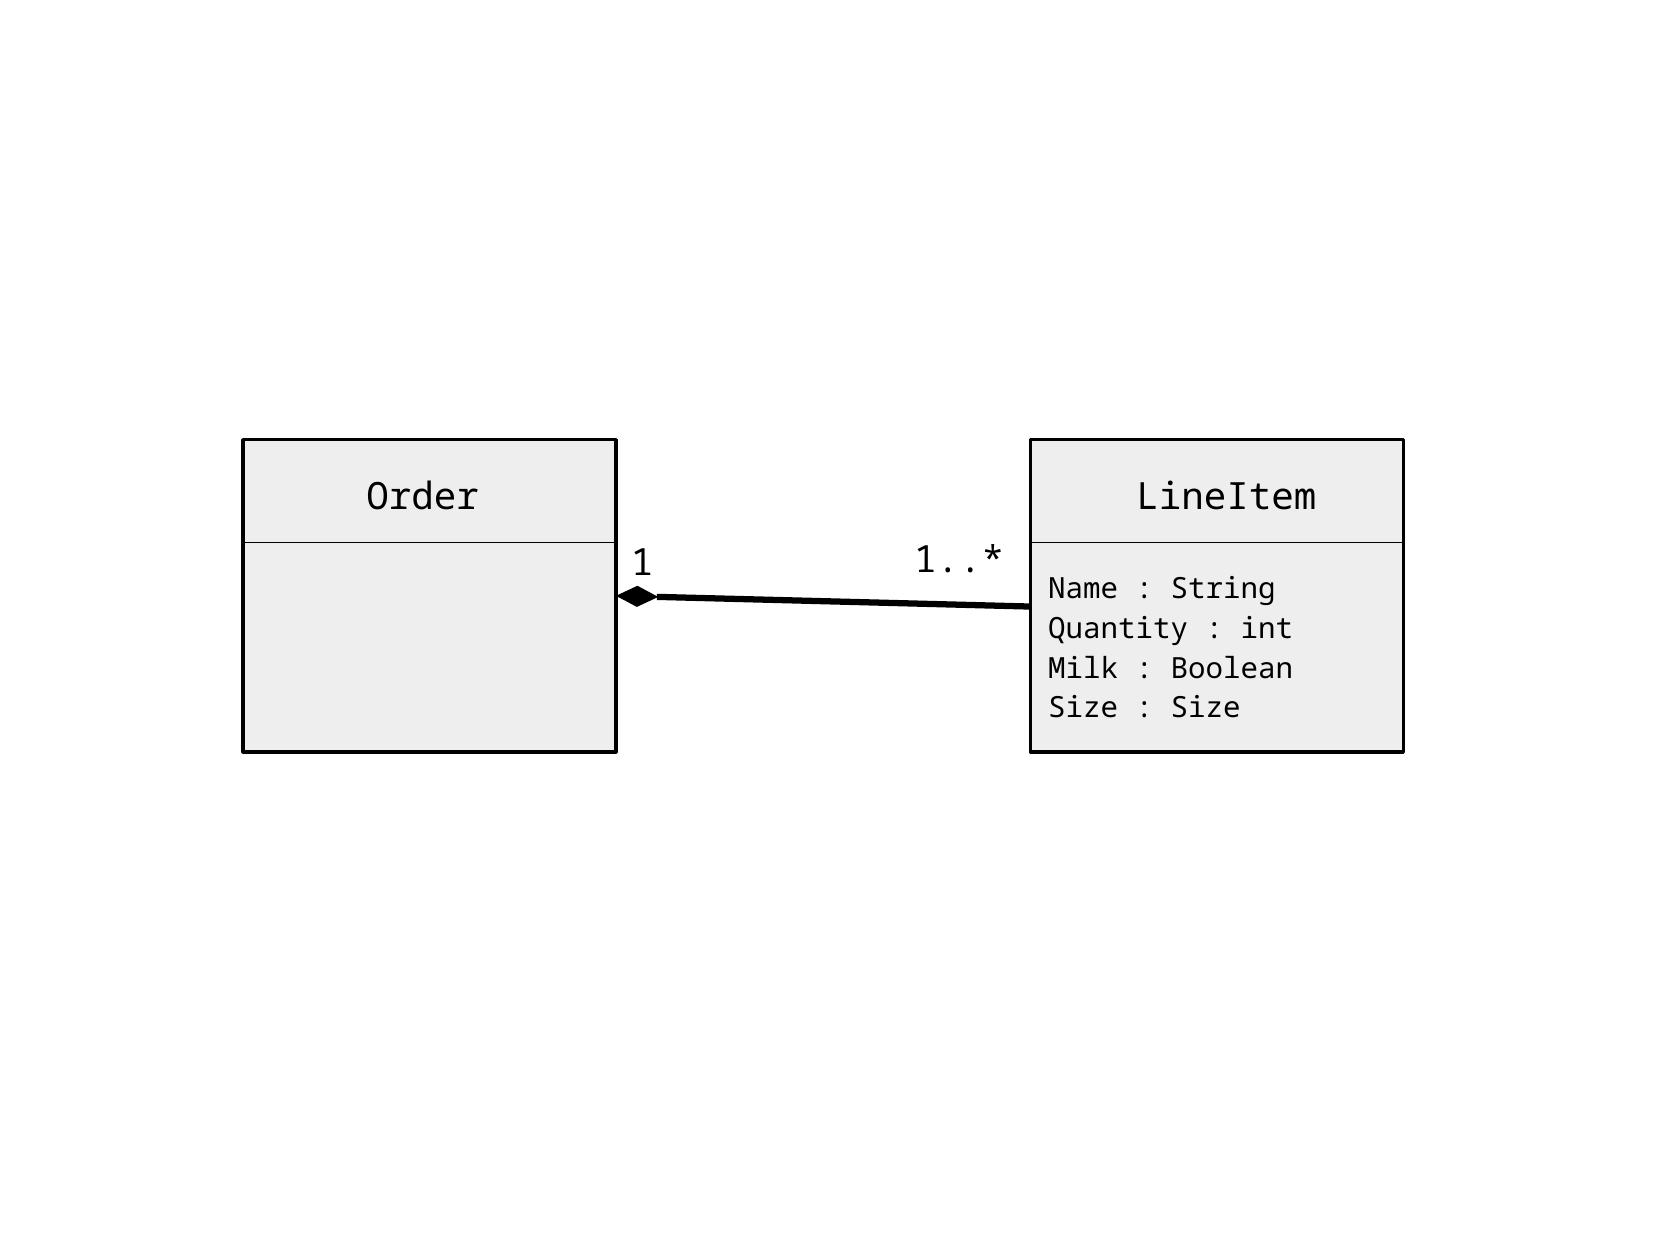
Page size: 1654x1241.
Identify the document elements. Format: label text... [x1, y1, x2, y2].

text_box LineItem [1121, 462, 1332, 521]
text_box 1..* [899, 525, 1019, 584]
text_box Order [351, 462, 494, 521]
text_box [1030, 543, 1404, 753]
text_box [243, 543, 616, 753]
text_box Name : String Quantity : int Milk : Boolean Size : Size [1033, 559, 1308, 745]
text_box [1030, 439, 1404, 542]
text_box [243, 439, 616, 542]
text_box 1 [616, 527, 669, 586]
